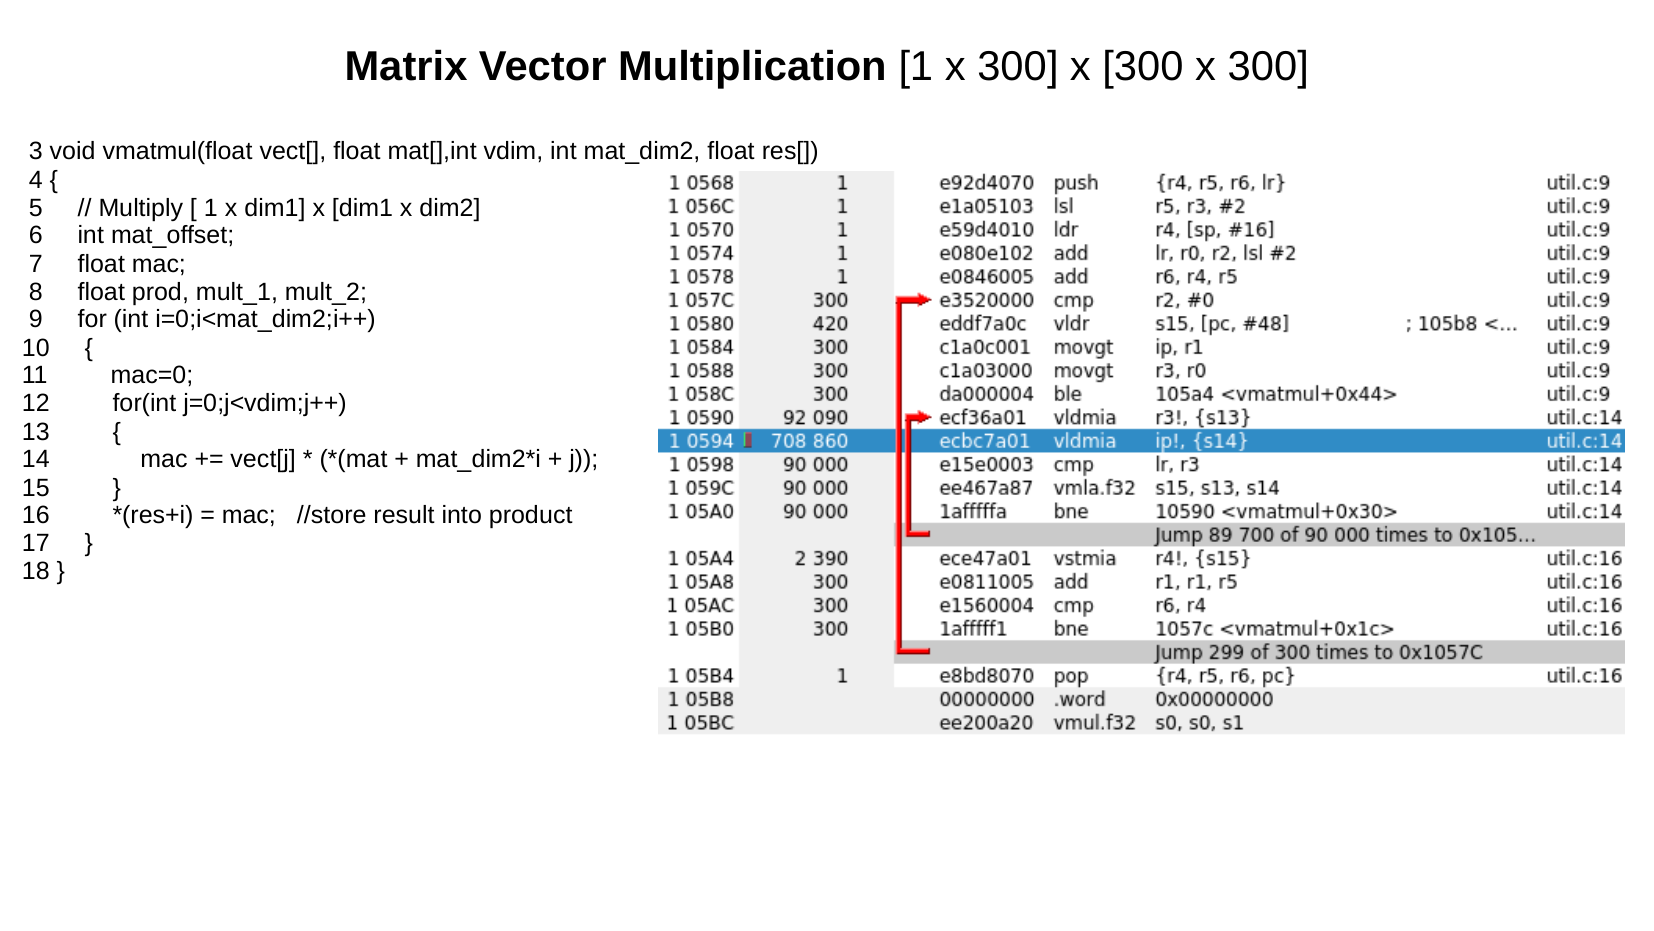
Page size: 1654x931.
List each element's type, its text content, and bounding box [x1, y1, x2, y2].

title Matrix Vector Multiplication [1 x 300] x [300 x 300] [82, 13, 1571, 119]
picture [658, 171, 1625, 736]
text_box 3 void vmatmul(float vect[], float mat[],int vdim, int mat_dim2, float res[]) 4 { 5 // Multiply [ 1 x dim1] x [dim1 x dim2] 6 int mat_offset; 7 float mac; 8 float prod, mult_1, mult_2; 9 for (int i=0;i<mat_dim2;i++) 10 { 11 mac=0; 12 for(int j=0;j<vdim;j++) 13 { 14 mac += vect[j] * (*(mat + mat_dim2*i + j)); 15 } 16 *(res+i) = mac; //store result into product 17 } 18 } [0, 129, 843, 593]
